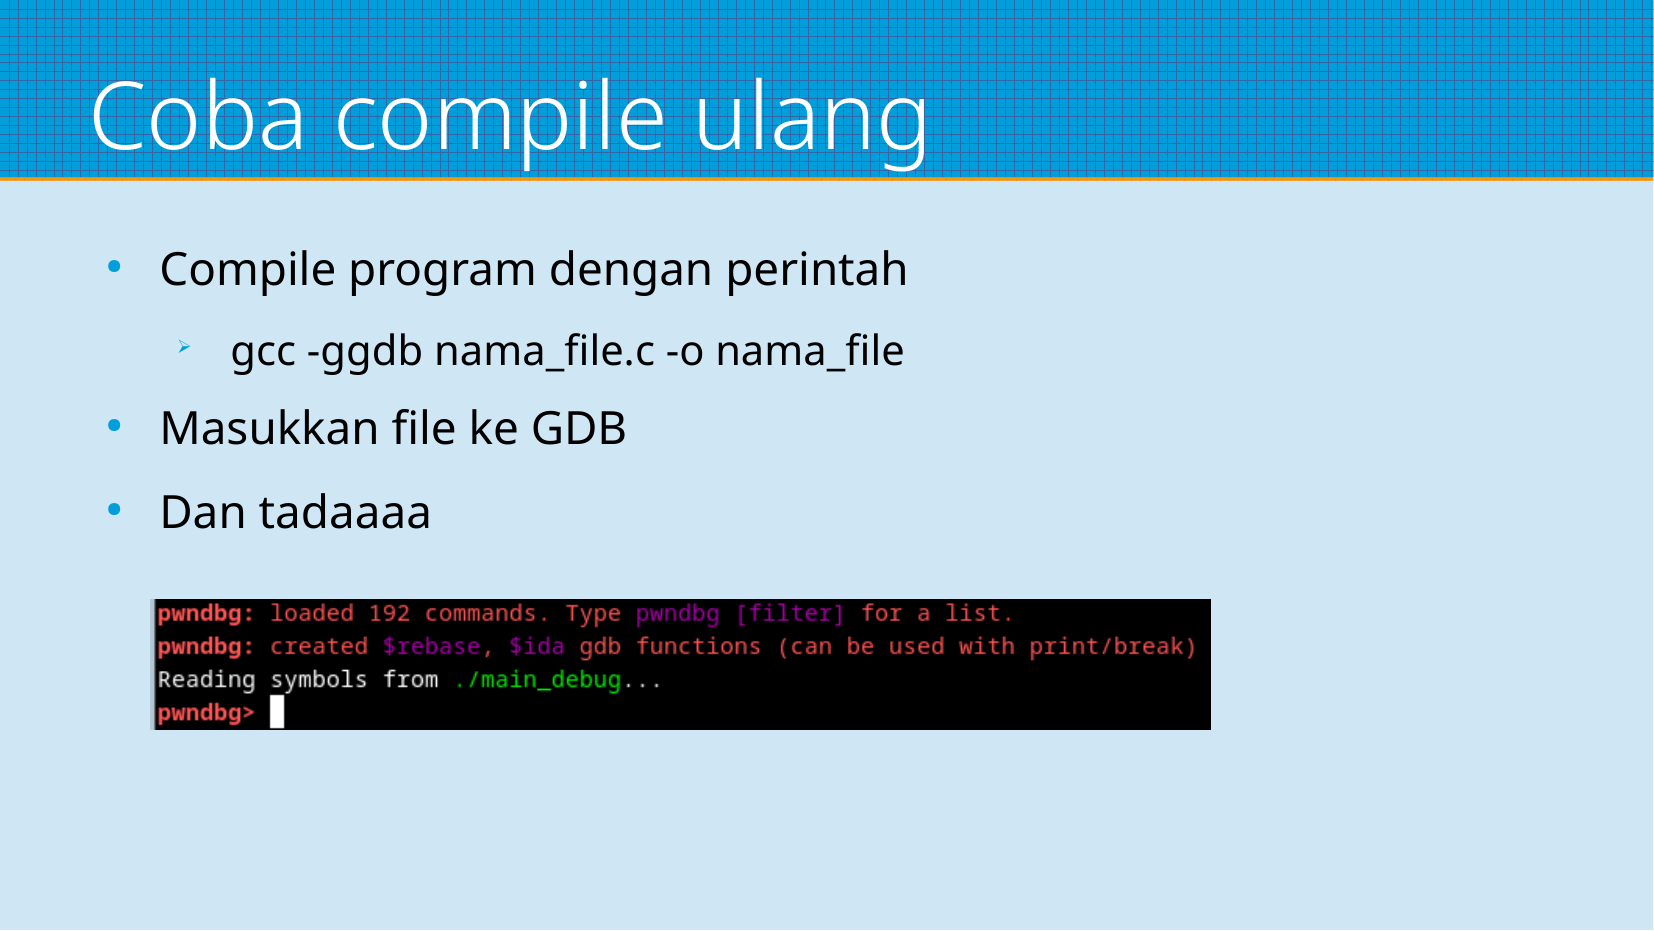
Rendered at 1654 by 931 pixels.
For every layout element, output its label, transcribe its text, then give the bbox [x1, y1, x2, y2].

picture [150, 599, 1211, 730]
list Compile program dengan perintah gcc -ggdb nama_file.c -o nama_file Masukkan file ke GDB Dan tadaaaa [88, 236, 1565, 813]
title Coba compile ulang [88, 14, 1565, 178]
